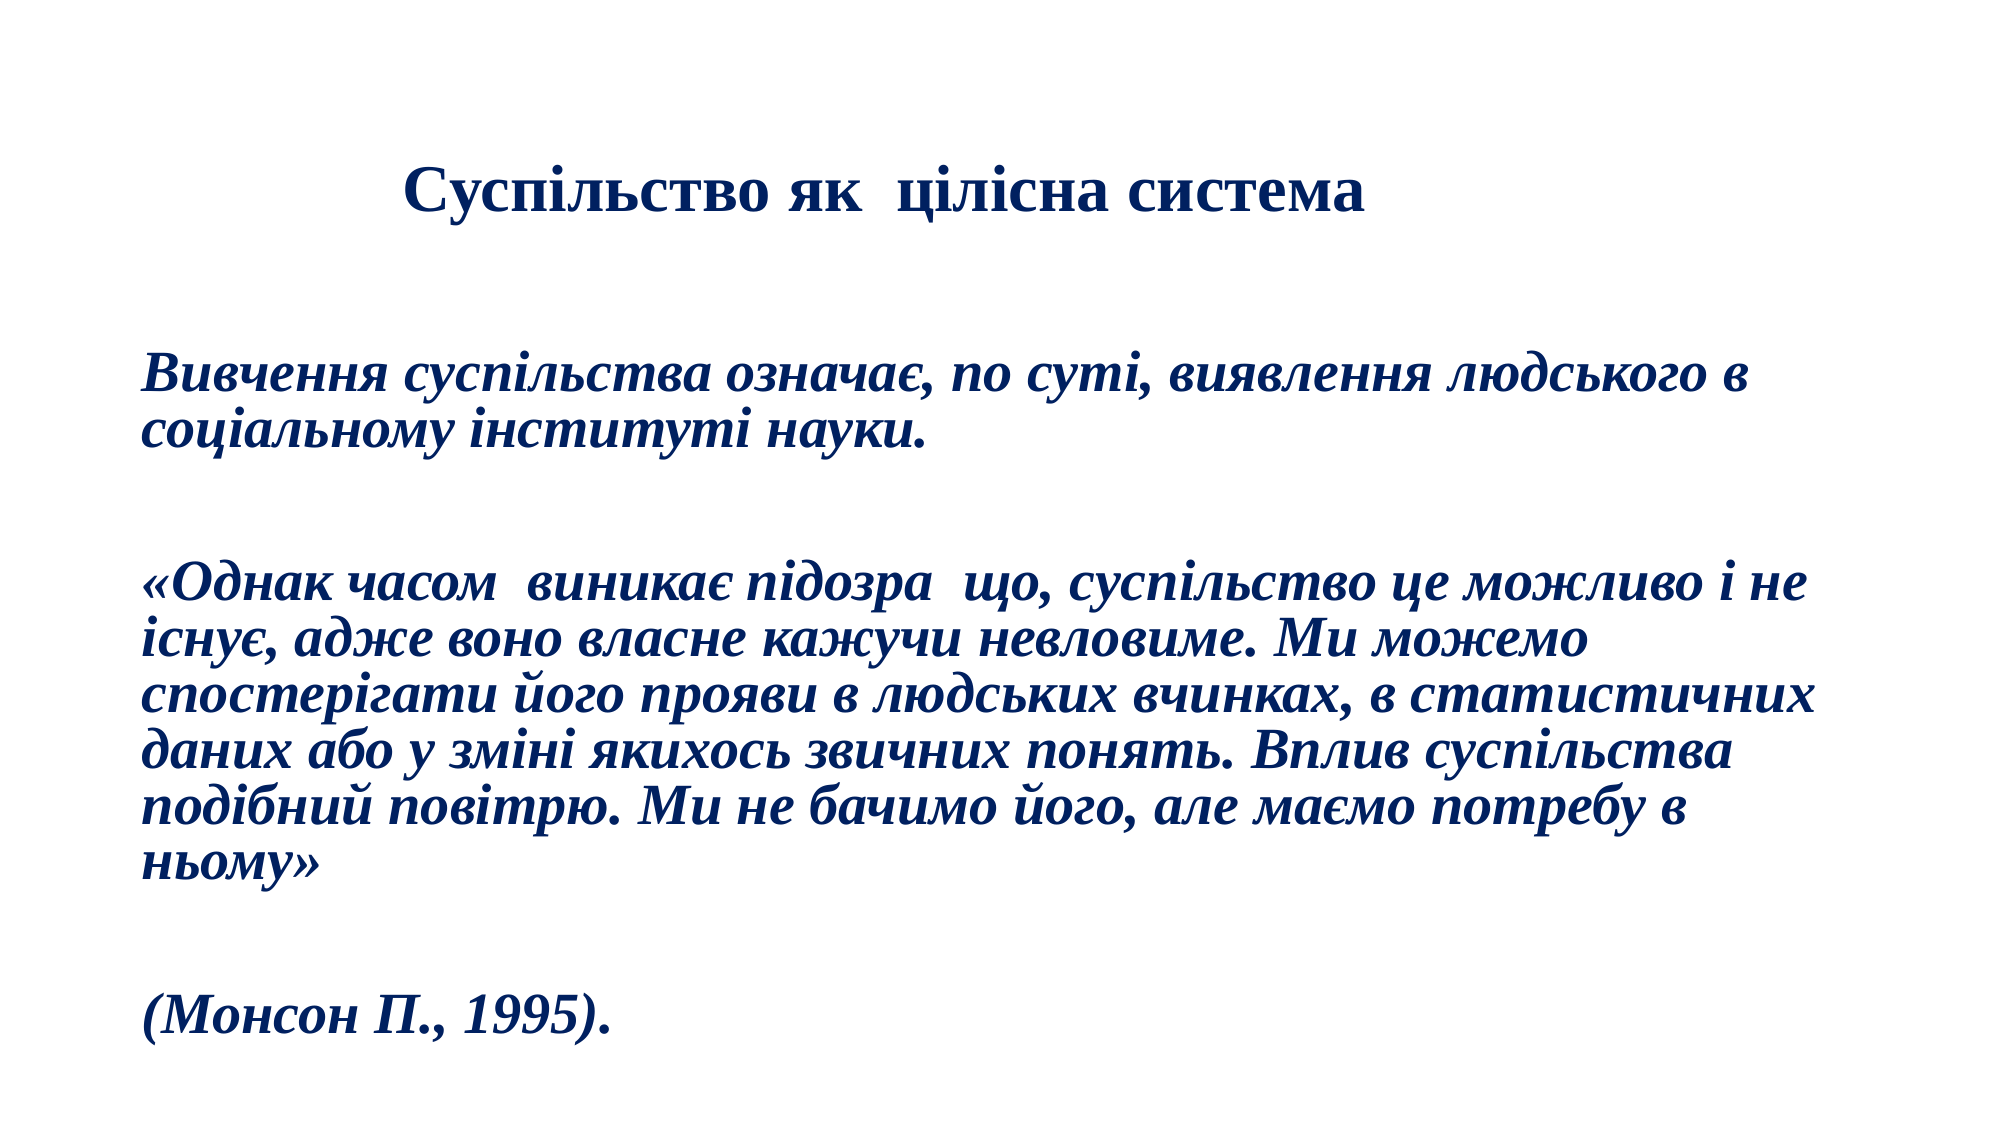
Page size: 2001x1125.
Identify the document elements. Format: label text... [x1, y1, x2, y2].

subtitle Вивчення суспільства означає, по суті, виявлення людського в соціальному інституті науки. «Однак часом виникає підозра що, суспільство це можливо і не існує, адже воно власне кажучи невловиме. Ми можемо спостерігати його прояви в людських вчинках, в статистичних даних або у зміні якихось звичних понять. Вплив суспільства подібний повітрю. Ми не бачимо його, але маємо потребу в ньому» (Монсон П., 1995). [126, 339, 1879, 1074]
title Суспільство як цілісна система [73, 16, 1697, 279]
